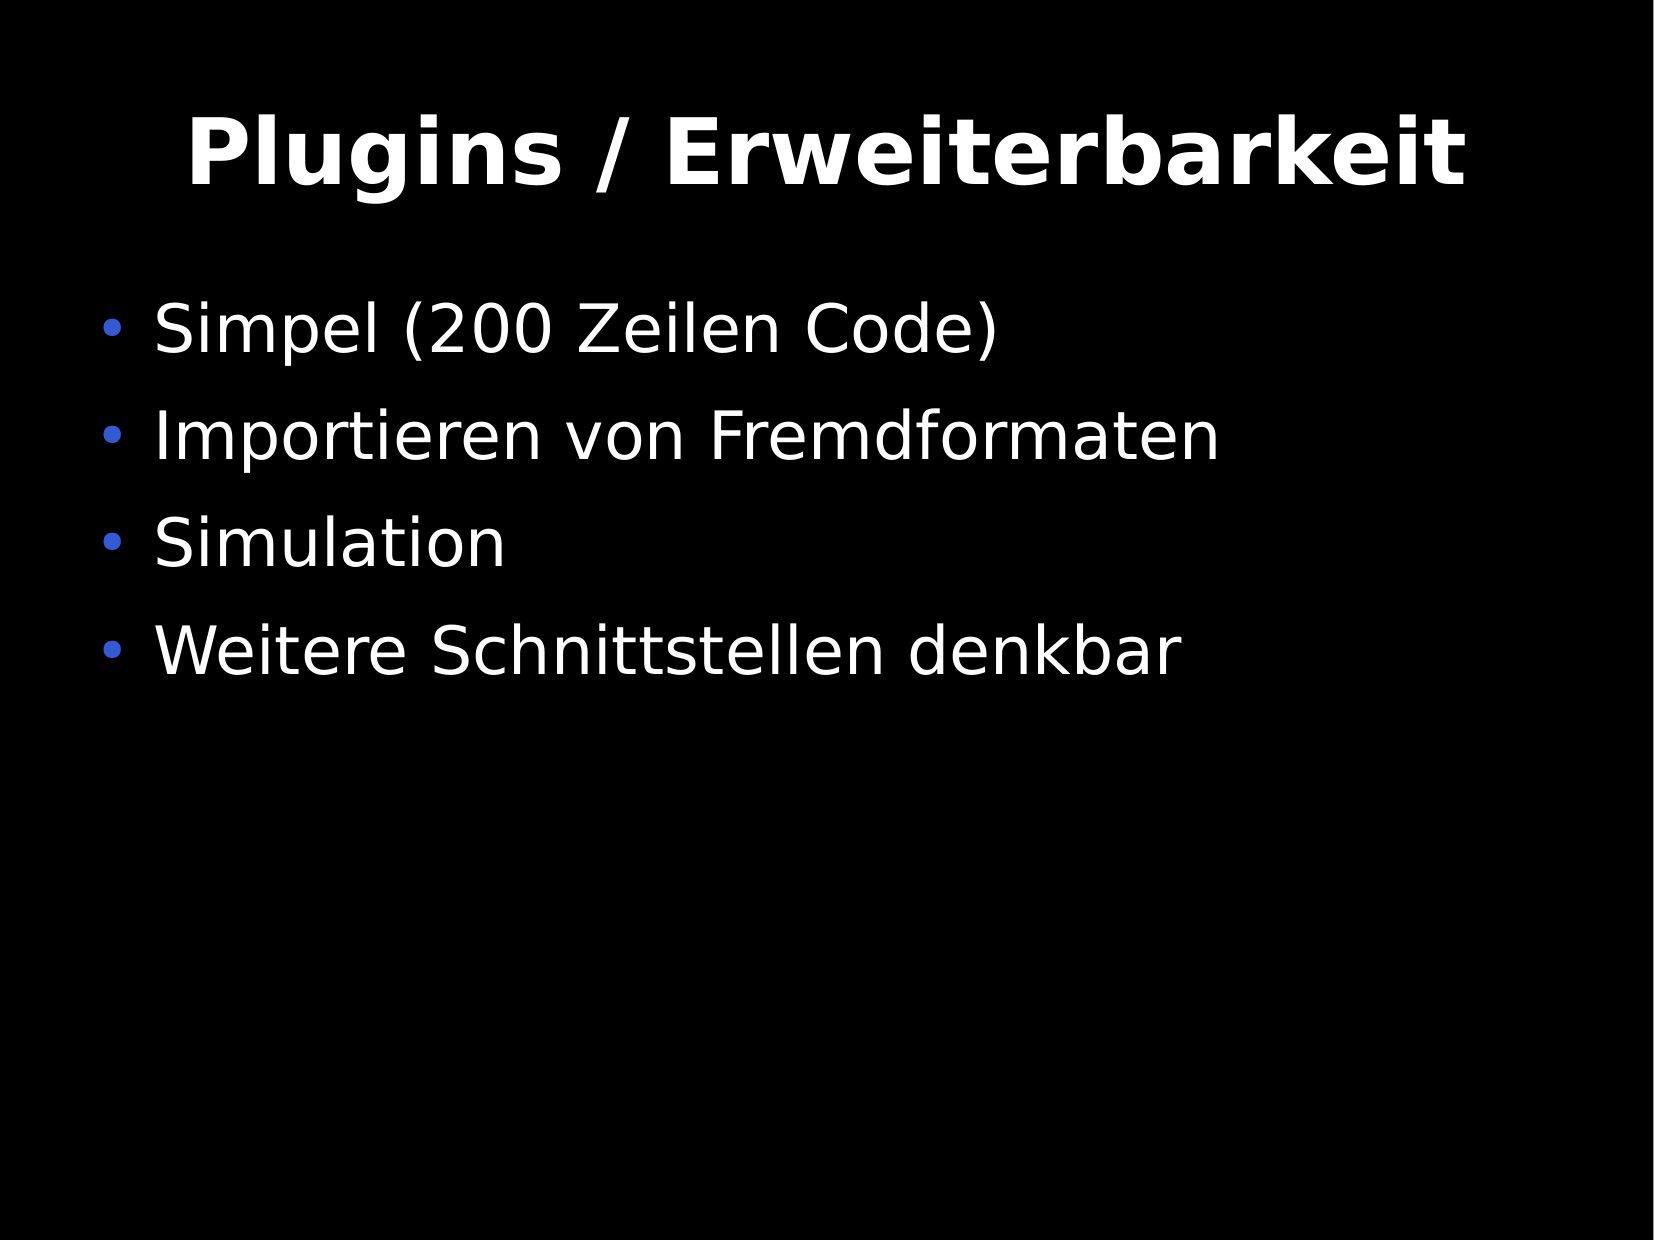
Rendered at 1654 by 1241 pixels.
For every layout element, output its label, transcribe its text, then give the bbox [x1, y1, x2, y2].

list Simpel (200 Zeilen Code) Importieren von Fremdformaten Simulation Weitere Schnittstellen denkbar [82, 290, 1538, 1010]
title Plugins / Erweiterbarkeit [82, 49, 1571, 257]
